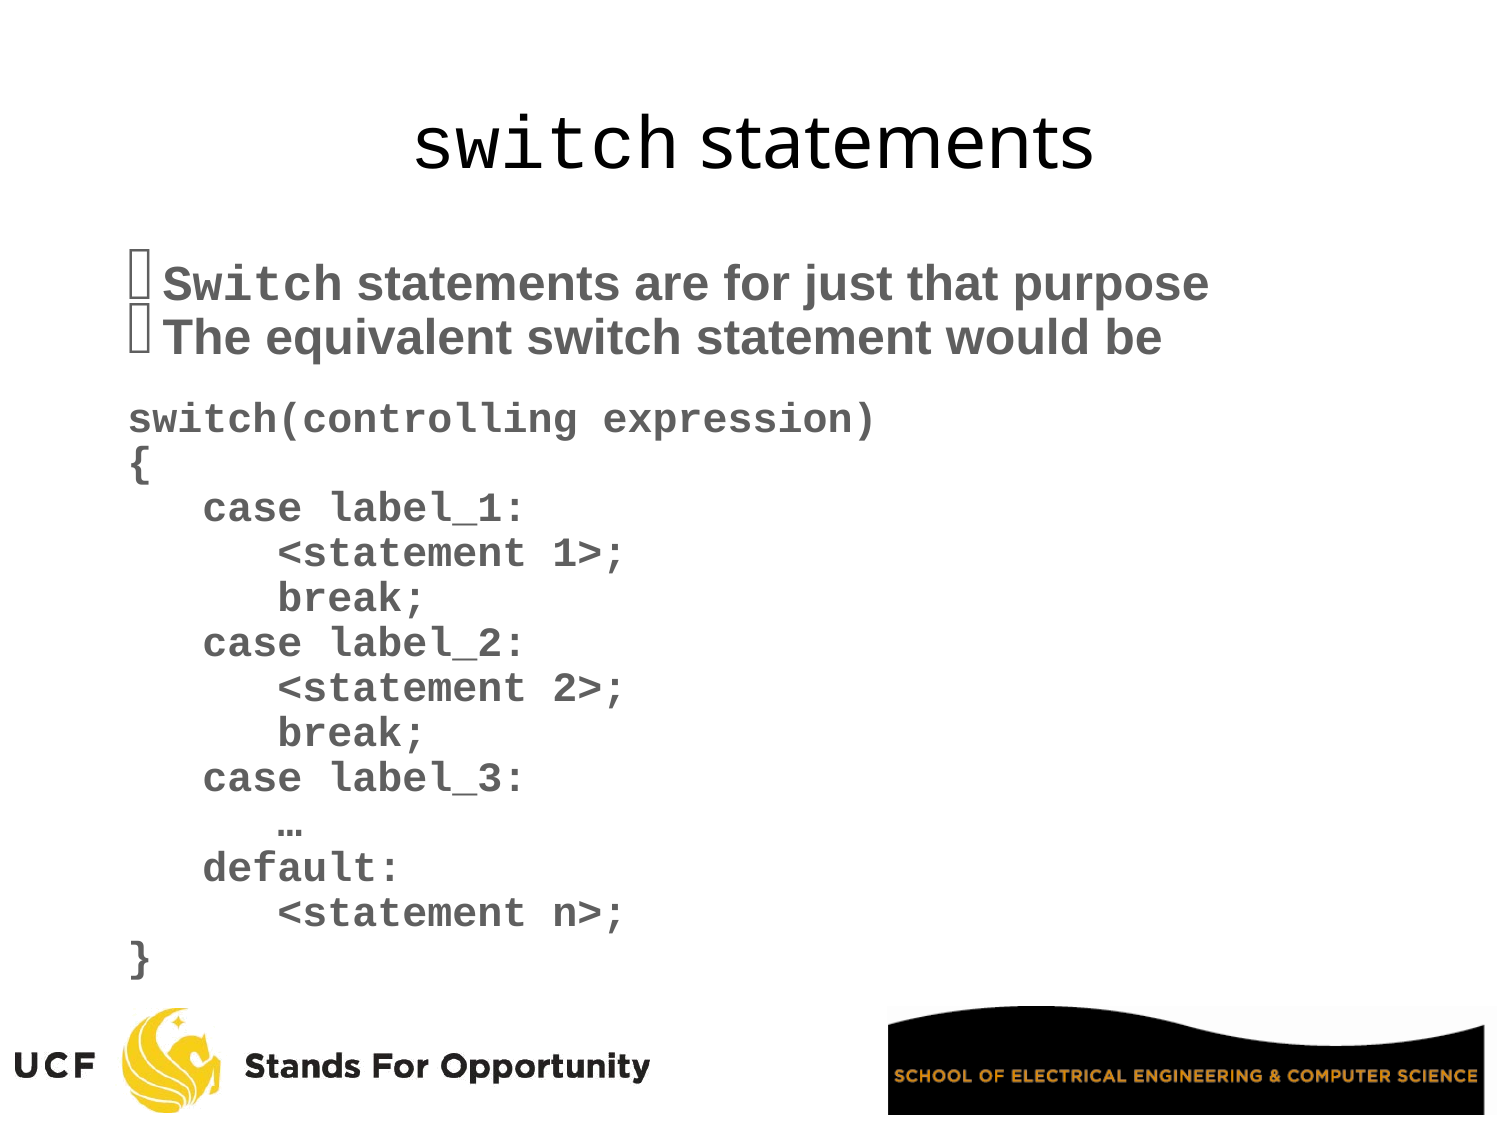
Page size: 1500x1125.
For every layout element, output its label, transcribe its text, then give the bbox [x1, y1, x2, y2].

text_box switch statements [79, 52, 1427, 225]
picture [15, 1008, 650, 1113]
picture [887, 1006, 1497, 1115]
text_box Switch statements are for just that purpose The equivalent switch statement would be switch(controlling expression) { case label_1: <statement 1>; break; case label_2: <statement 2>; break; case label_3: … default: <statement n>; } [112, 249, 1388, 1088]
